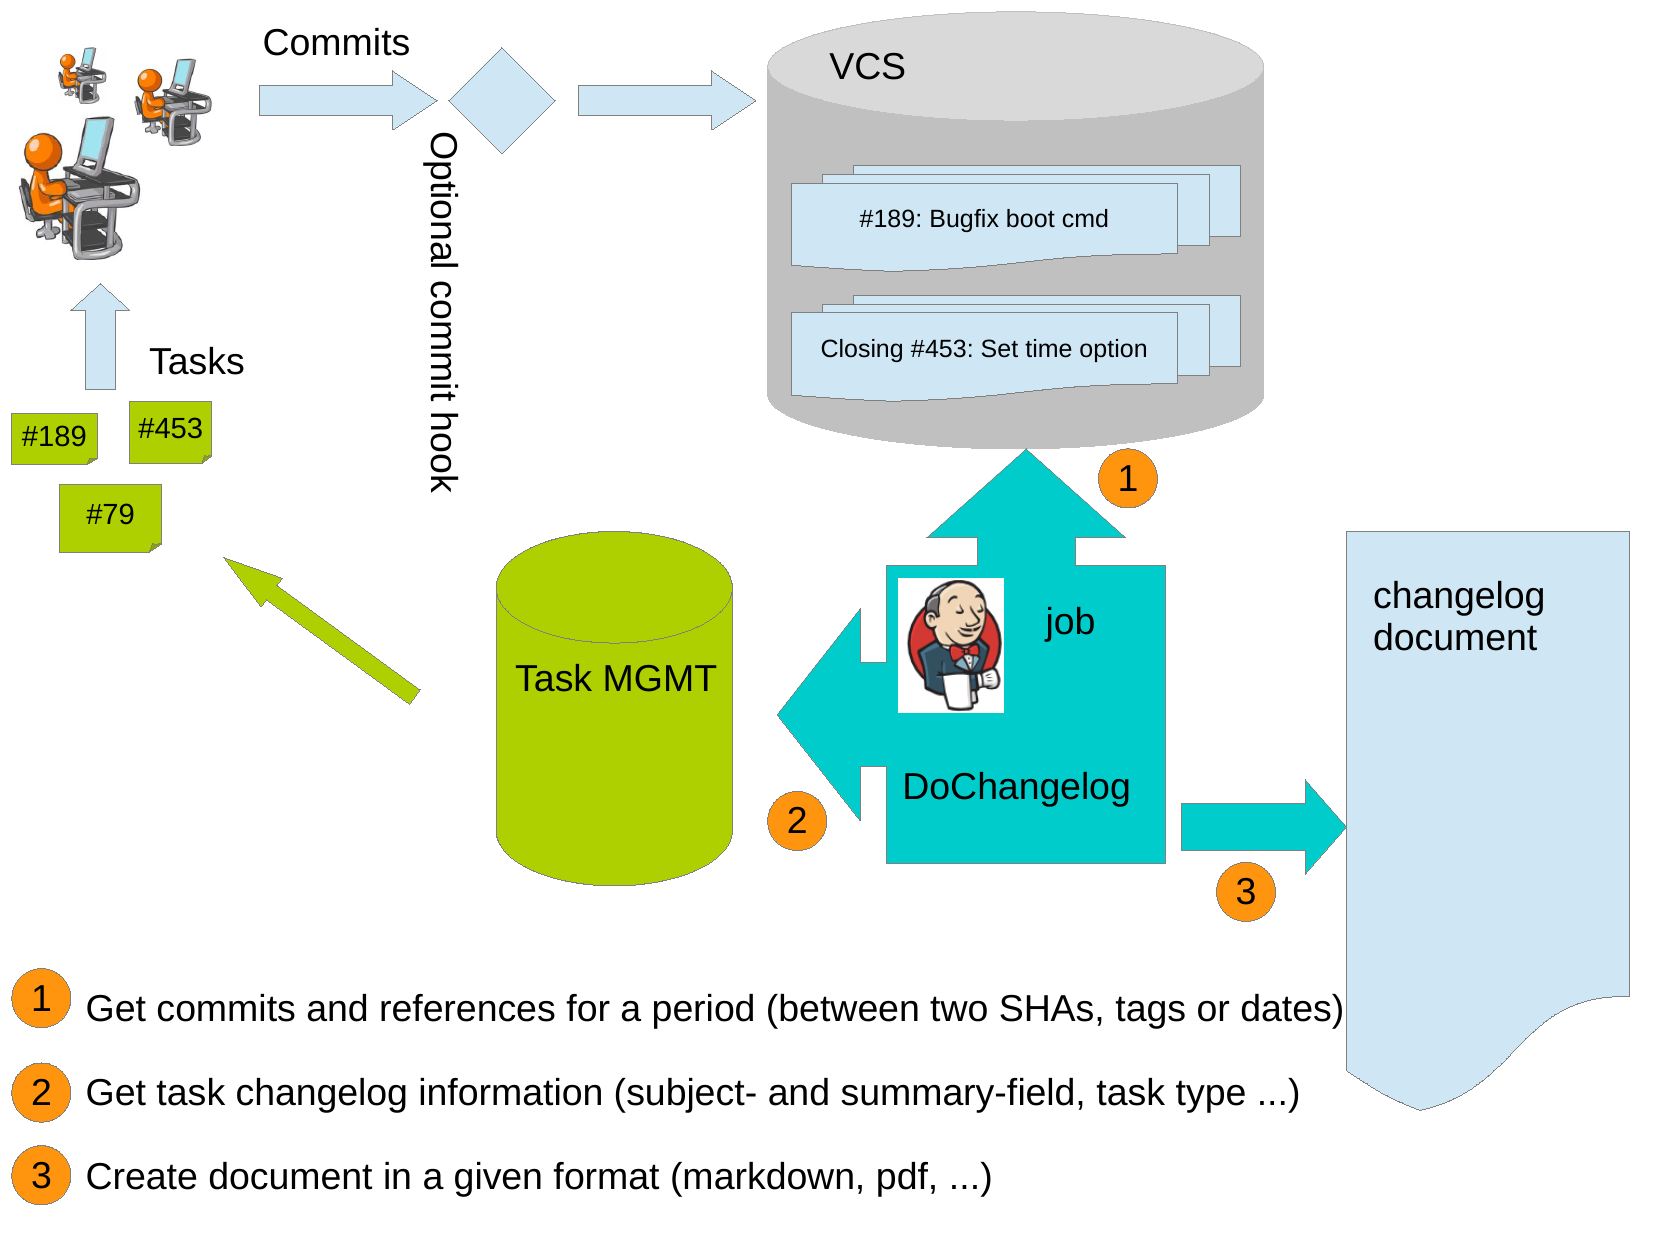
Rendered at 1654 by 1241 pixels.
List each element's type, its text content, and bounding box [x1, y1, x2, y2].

text_box [496, 531, 733, 886]
text_box 3 [1216, 862, 1276, 922]
picture [898, 578, 1004, 713]
text_box #79 [59, 484, 162, 553]
text_box 2 [11, 1062, 71, 1123]
text_box [259, 71, 438, 130]
text_box Closing #453: Set time option [791, 295, 1241, 402]
text_box Optional commit hook [415, 116, 473, 508]
text_box Commits [248, 14, 426, 71]
text_box #189 [11, 413, 98, 465]
text_box Tasks [134, 332, 260, 390]
text_box [448, 47, 556, 154]
text_box job [1030, 592, 1111, 650]
text_box changelog document [1358, 566, 1561, 666]
text_box #453 [129, 401, 212, 464]
text_box DoChangelog [887, 758, 1146, 815]
text_box 2 [767, 791, 827, 851]
text_box 1 [11, 968, 71, 1028]
text_box [223, 557, 421, 705]
text_box [1181, 531, 1630, 1111]
text_box 3 [11, 1145, 71, 1205]
text_box #189: Bugfix boot cmd [791, 165, 1241, 272]
text_box 1 [1098, 448, 1158, 508]
text_box [767, 69, 1264, 864]
text_box Task MGMT [500, 649, 733, 707]
picture [14, 58, 213, 260]
text_box [70, 283, 130, 390]
picture [56, 47, 107, 104]
text_box VCS [814, 37, 922, 95]
text_box [578, 70, 756, 130]
text_box Get commits and references for a period (between two SHAs, tags or dates) Get task changelog information (subject- and summary-field, task type ...) Create document in a given format (markdown, pdf, ...) [70, 979, 1361, 1205]
